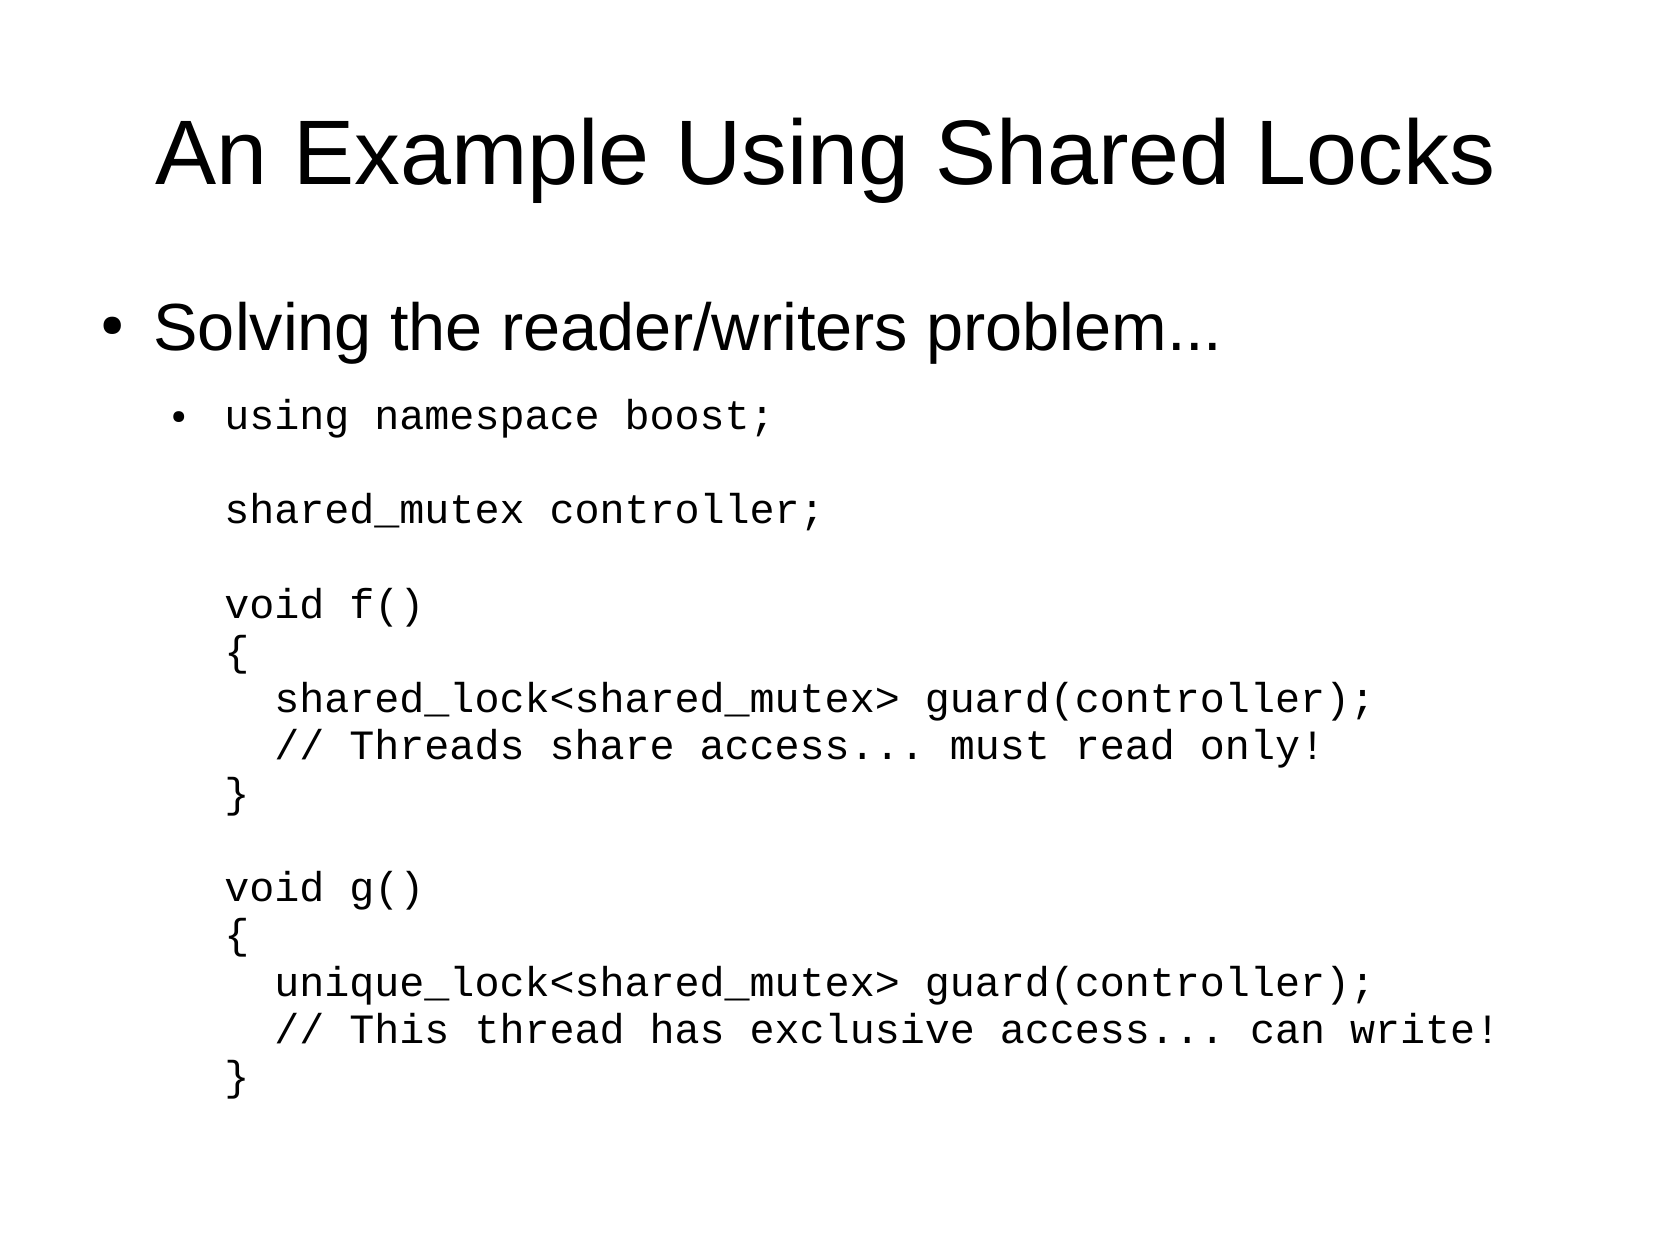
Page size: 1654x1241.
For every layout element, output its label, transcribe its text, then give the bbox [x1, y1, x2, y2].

title An Example Using Shared Locks [82, 56, 1571, 250]
list Solving the reader/writers problem... using namespace boost; shared_mutex controller; void f() { shared_lock<shared_mutex> guard(controller); // Threads share access... must read only! } void g() { unique_lock<shared_mutex> guard(controller); // This thread has exclusive access... can write! } [82, 290, 1571, 1104]
